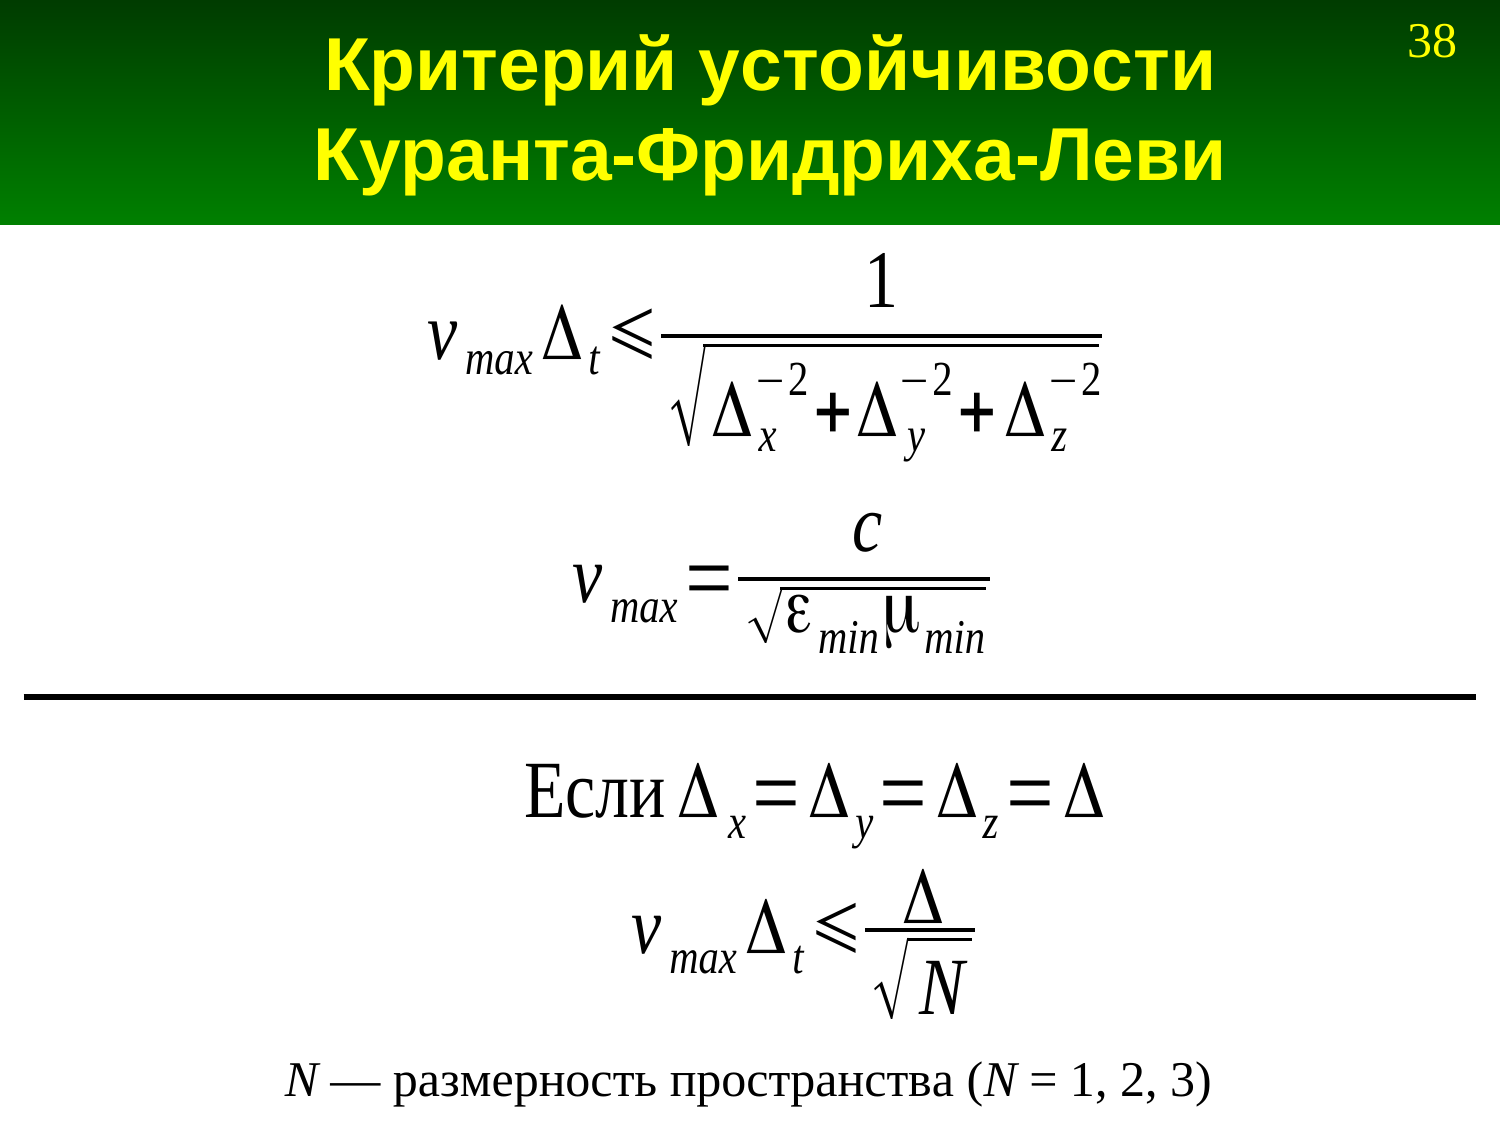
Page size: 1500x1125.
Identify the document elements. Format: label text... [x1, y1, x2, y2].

text_box N — размерность пространства (N = 1, 2, 3) [269, 1039, 1231, 1115]
chart [614, 862, 997, 1034]
chart [507, 746, 1123, 851]
chart [410, 236, 1124, 464]
title Критерий устойчивости Куранта-Фридриха-Леви [100, 7, 1441, 204]
chart [555, 480, 1011, 662]
